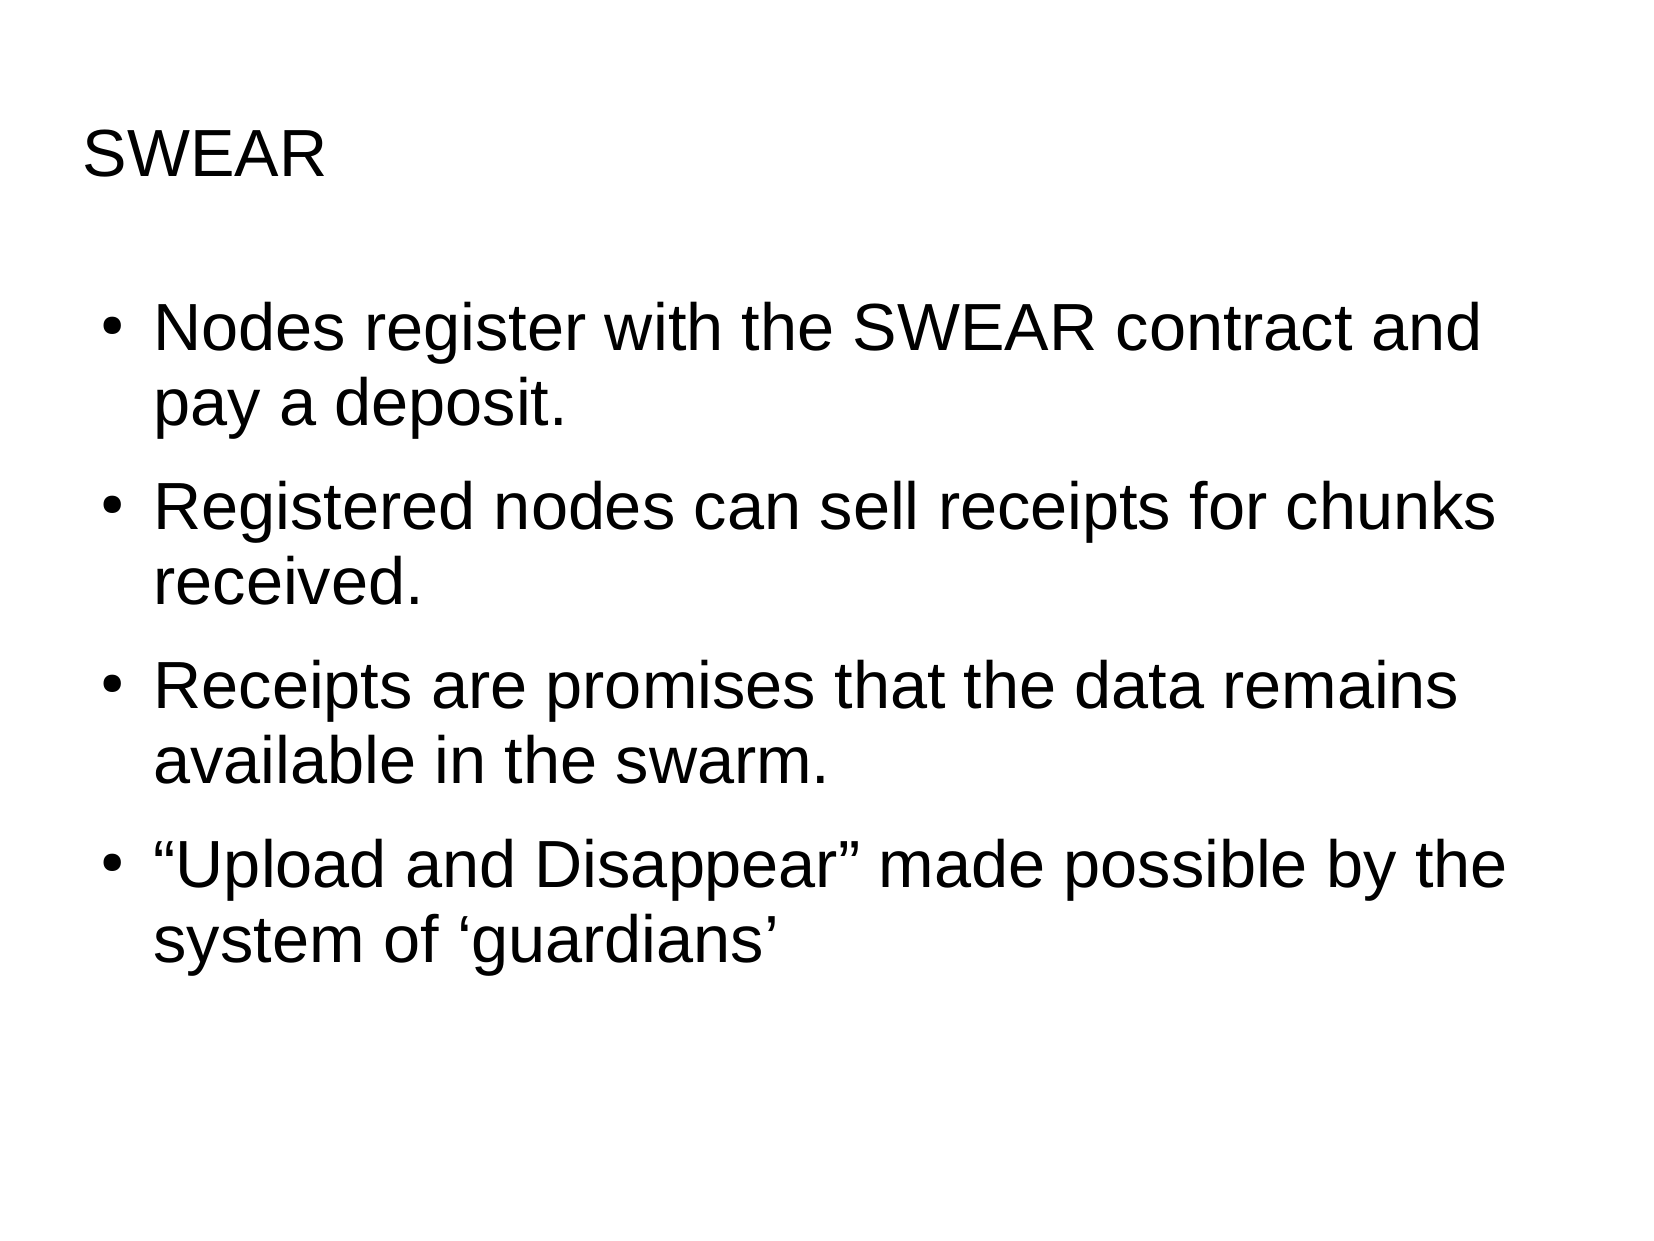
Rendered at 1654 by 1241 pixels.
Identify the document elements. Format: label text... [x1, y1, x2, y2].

title SWEAR [82, 49, 1571, 257]
list Nodes register with the SWEAR contract and pay a deposit. Registered nodes can sell receipts for chunks received. Receipts are promises that the data remains available in the swarm. “Upload and Disappear” made possible by the system of ‘guardians’ [82, 290, 1571, 1010]
